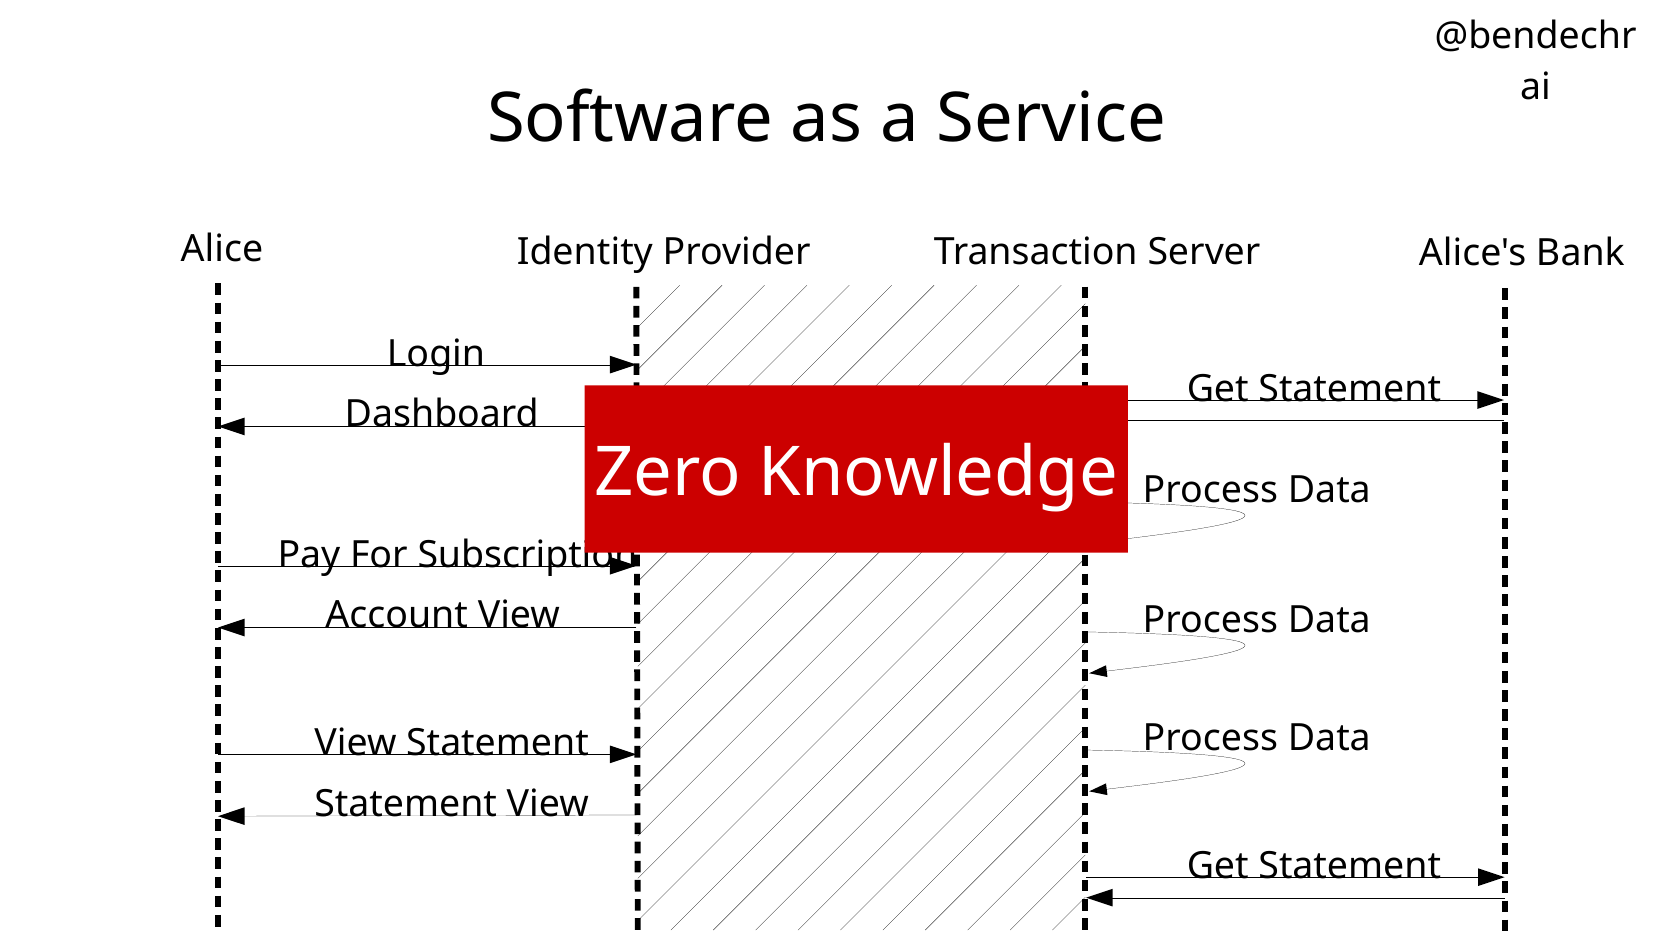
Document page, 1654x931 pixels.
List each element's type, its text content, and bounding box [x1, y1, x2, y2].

text_box Dashboard [329, 379, 525, 438]
text_box Alice's Bank [1404, 218, 1607, 277]
text_box Login [372, 318, 483, 377]
text_box Get Statement [1172, 354, 1419, 412]
text_box [637, 285, 1086, 385]
text_box Get Statement [1172, 831, 1419, 889]
text_box Statement View [299, 768, 556, 827]
text_box Transaction Server [919, 216, 1221, 275]
text_box Process Data [1127, 584, 1354, 691]
text_box Process Data [1127, 702, 1354, 810]
title Software as a Service [82, 37, 1571, 193]
text_box Process Data [1127, 454, 1354, 562]
text_box [637, 553, 1086, 931]
text_box View Statement [299, 708, 556, 767]
text_box Pay For Subscription [262, 519, 592, 578]
text_box Identity Provider [502, 216, 773, 275]
text_box Alice [165, 213, 271, 272]
text_box Account View [310, 580, 544, 639]
title Zero Knowledge [584, 385, 1128, 553]
